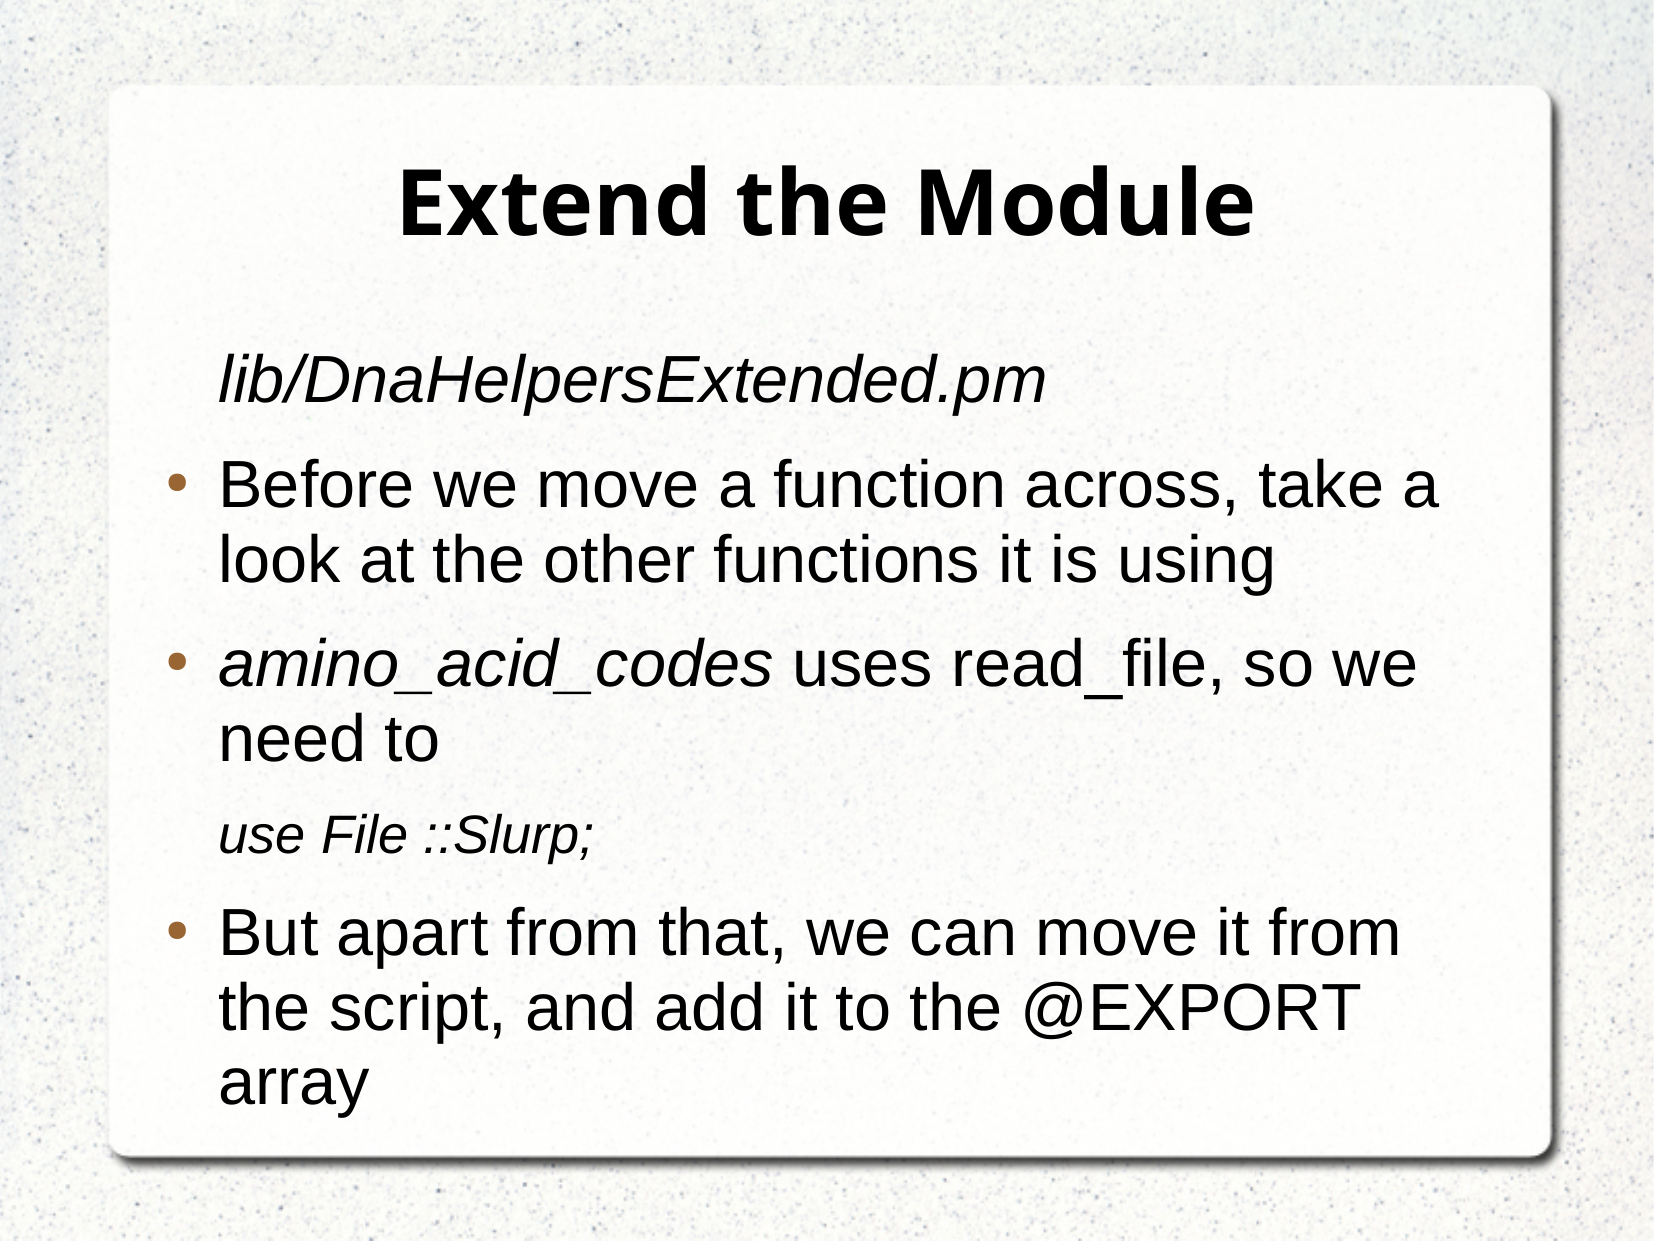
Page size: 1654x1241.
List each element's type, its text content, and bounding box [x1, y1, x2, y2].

list lib/DnaHelpersExtended.pm Before we move a function across, take a look at the other functions it is using amino_acid_codes uses read_file, so we need to use File ::Slurp; But apart from that, we can move it from the script, and add it to the @EXPORT array [147, 342, 1506, 1118]
title Extend the Module [118, 96, 1536, 304]
picture [0, 0, 1654, 1241]
